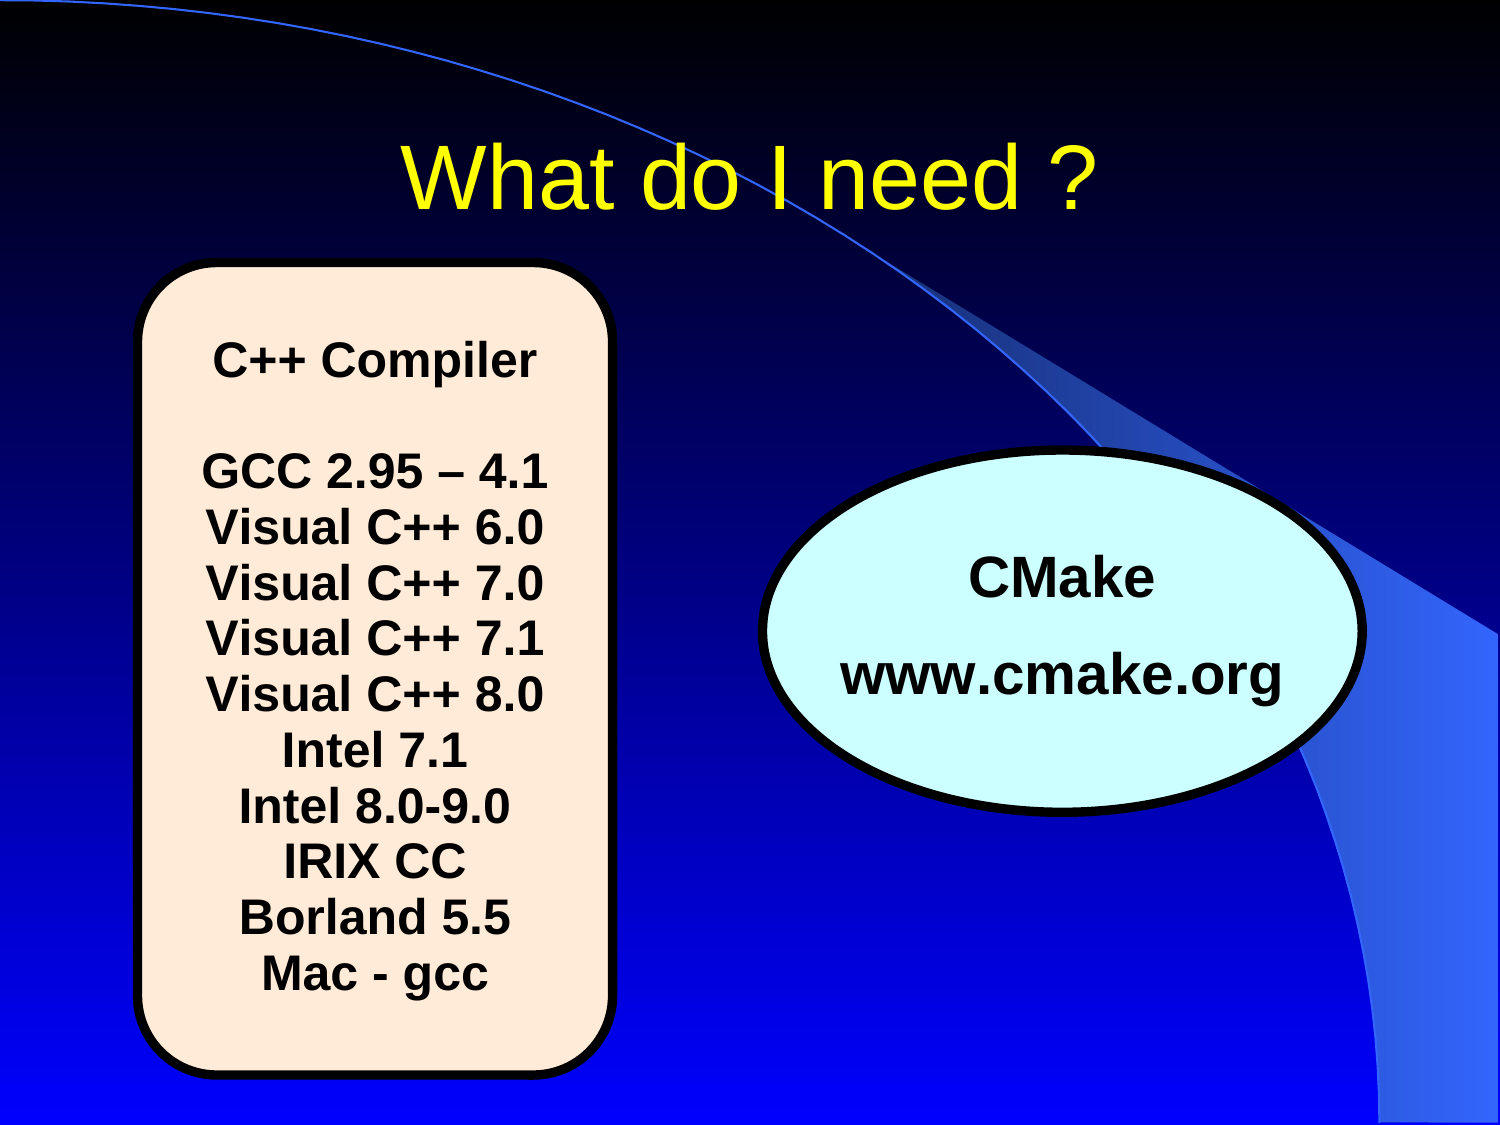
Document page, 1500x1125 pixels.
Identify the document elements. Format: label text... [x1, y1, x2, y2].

text_box C++ Compiler GCC 2.95 – 4.1 Visual C++ 6.0 Visual C++ 7.0 Visual C++ 7.1 Visual C++ 8.0 Intel 7.1 Intel 8.0-9.0 IRIX CC Borland 5.5 Mac - gcc [162, 328, 588, 1009]
text_box [137, 262, 613, 1076]
title What do I need ? [112, 87, 1388, 276]
text_box CMake www.cmake.org [825, 550, 1300, 712]
text_box [762, 450, 1363, 813]
